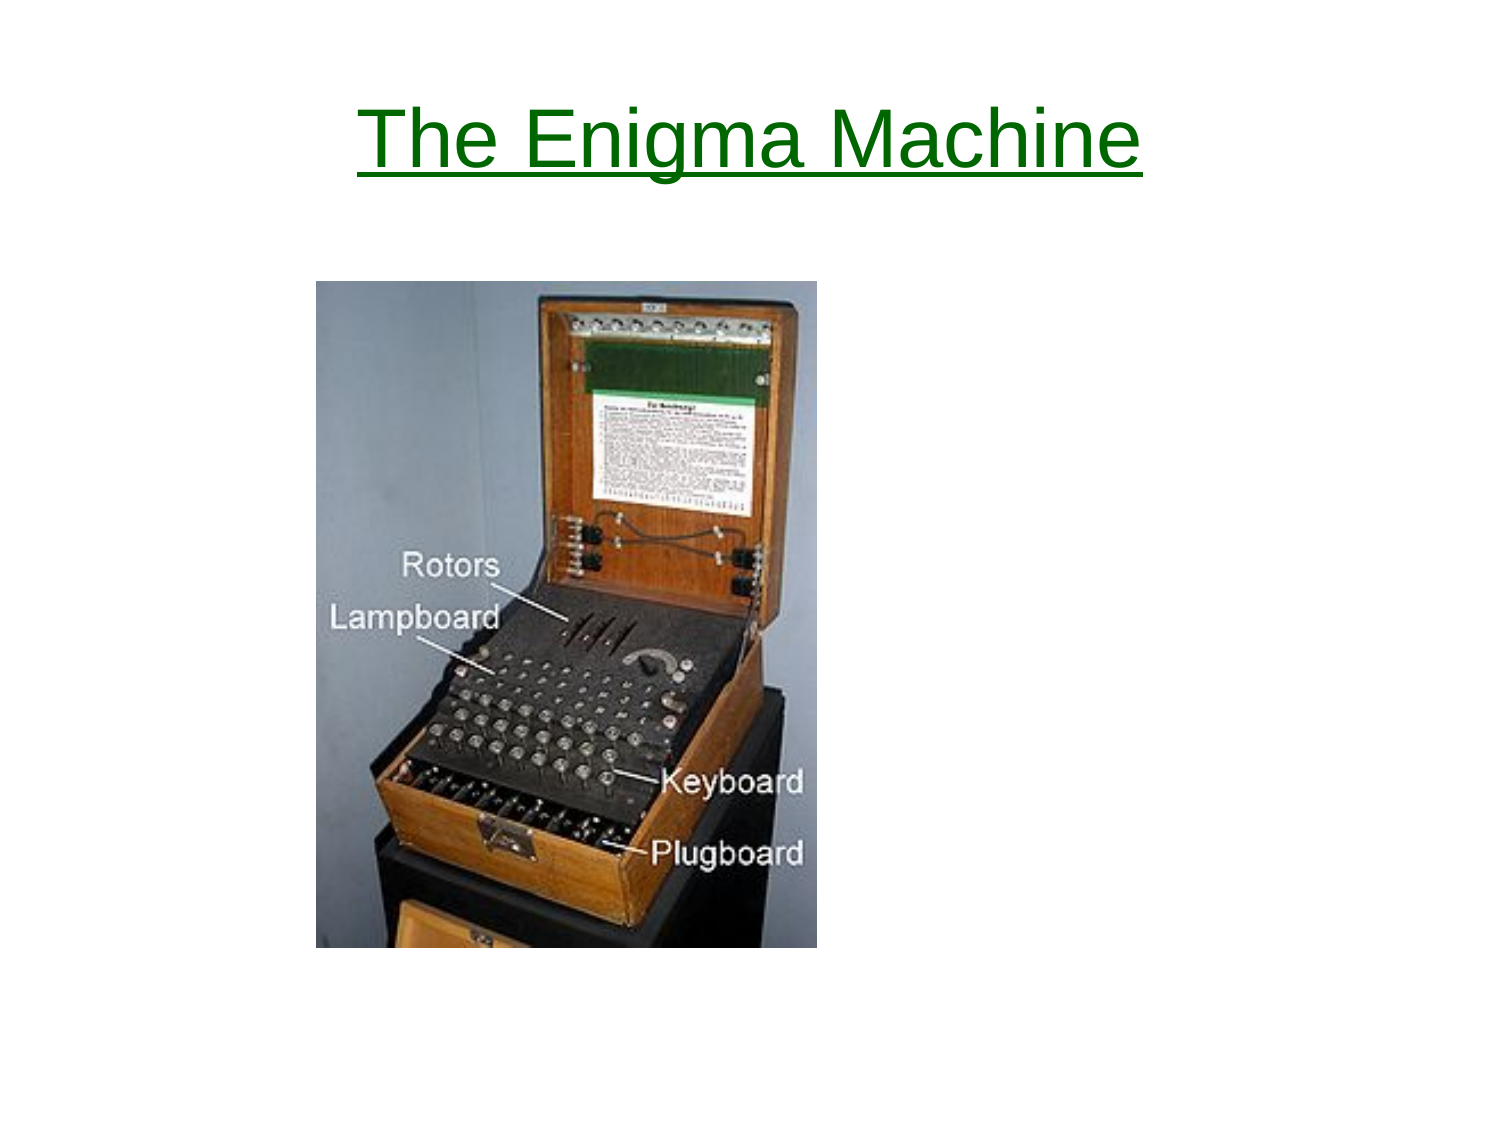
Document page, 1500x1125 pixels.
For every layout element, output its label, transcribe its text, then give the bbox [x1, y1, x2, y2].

picture [316, 281, 817, 948]
title The Enigma Machine [75, 88, 1425, 190]
